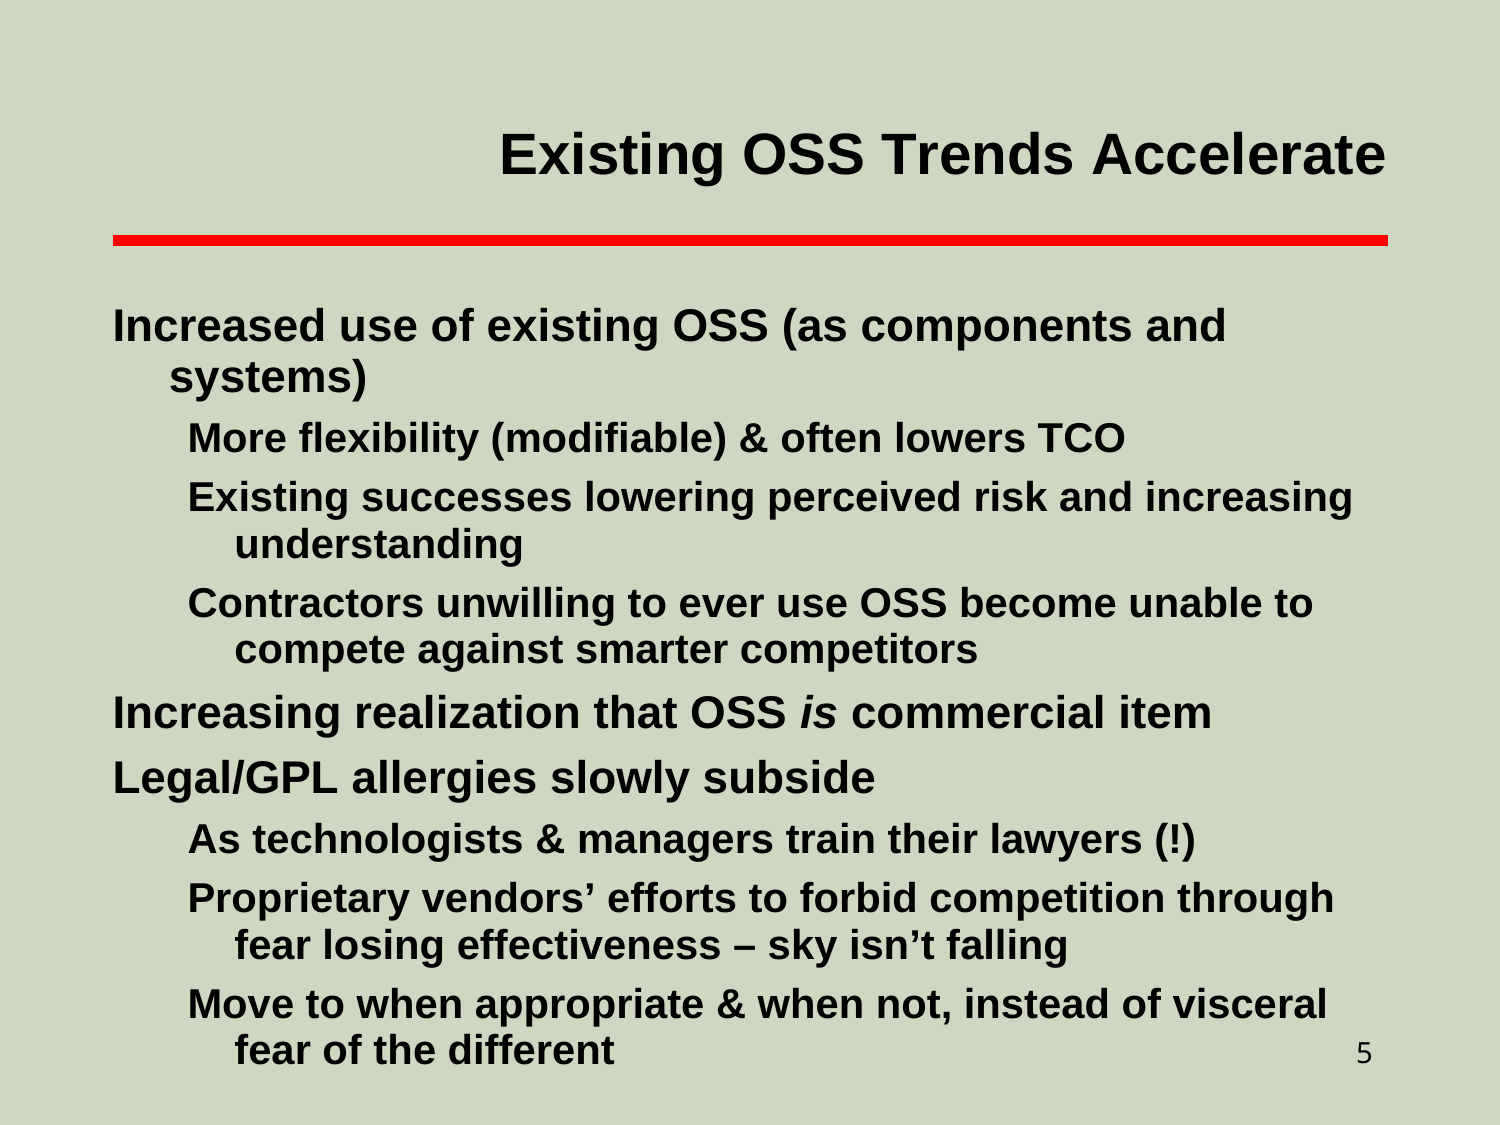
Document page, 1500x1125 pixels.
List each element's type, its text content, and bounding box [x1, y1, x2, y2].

title Existing OSS Trends Accelerate [337, 93, 1388, 217]
list Increased use of existing OSS (as components and systems) More flexibility (modifiable) & often lowers TCO Existing successes lowering perceived risk and increasing understanding Contractors unwilling to ever use OSS become unable to compete against smarter competitors Increasing realization that OSS is commercial item Legal/GPL allergies slowly subside As technologists & managers train their lawyers (!) Proprietary vendors’ efforts to forbid competition through fear losing effectiveness – sky isn’t falling Move to when appropriate & when not, instead of visceral fear of the different [112, 299, 1388, 1084]
